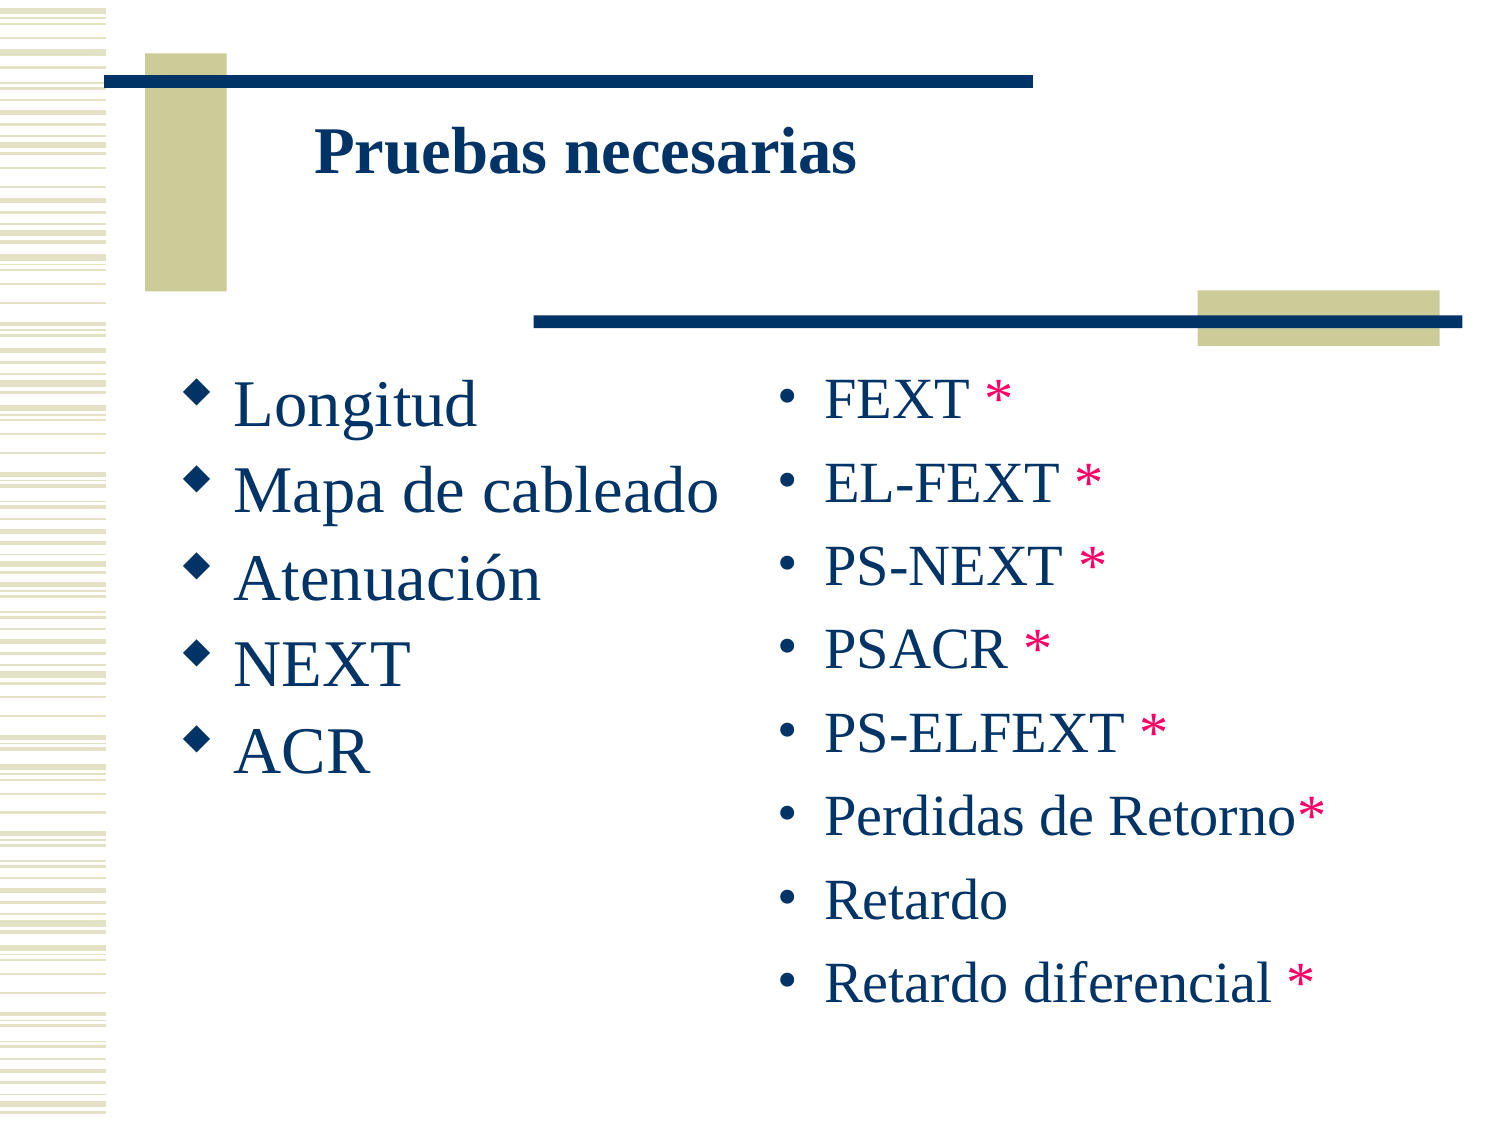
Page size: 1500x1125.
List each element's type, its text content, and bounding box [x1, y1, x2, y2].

text_box Pruebas necesarias [299, 99, 874, 195]
text_box Longitud Mapa de cableado Atenuación NEXT ACR [162, 362, 762, 954]
text_box FEXT * EL-FEXT * PS-NEXT * PSACR * PS-ELFEXT * Perdidas de Retorno* Retardo Retardo diferencial * [762, 362, 1463, 1125]
